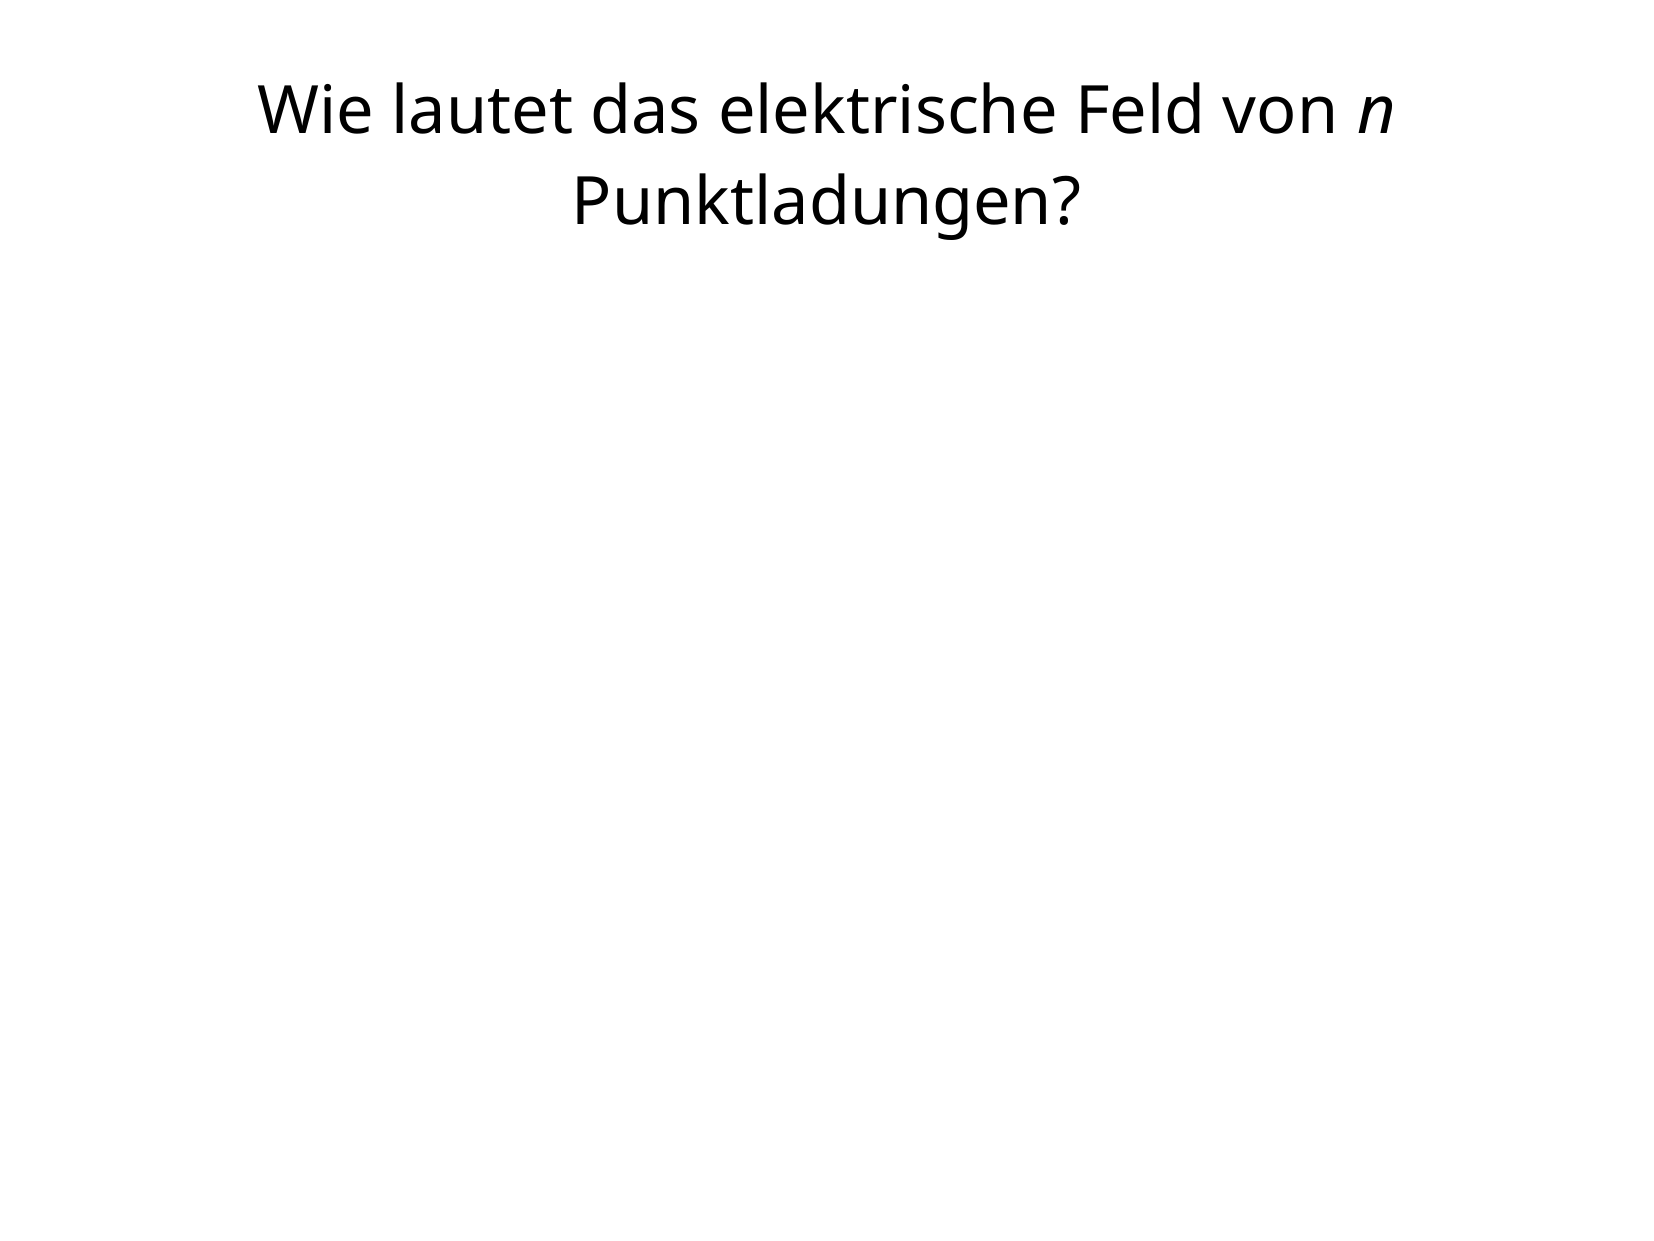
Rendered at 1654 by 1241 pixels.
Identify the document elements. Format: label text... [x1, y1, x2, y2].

title Wie lautet das elektrische Feld von n Punktladungen? [82, 49, 1571, 257]
